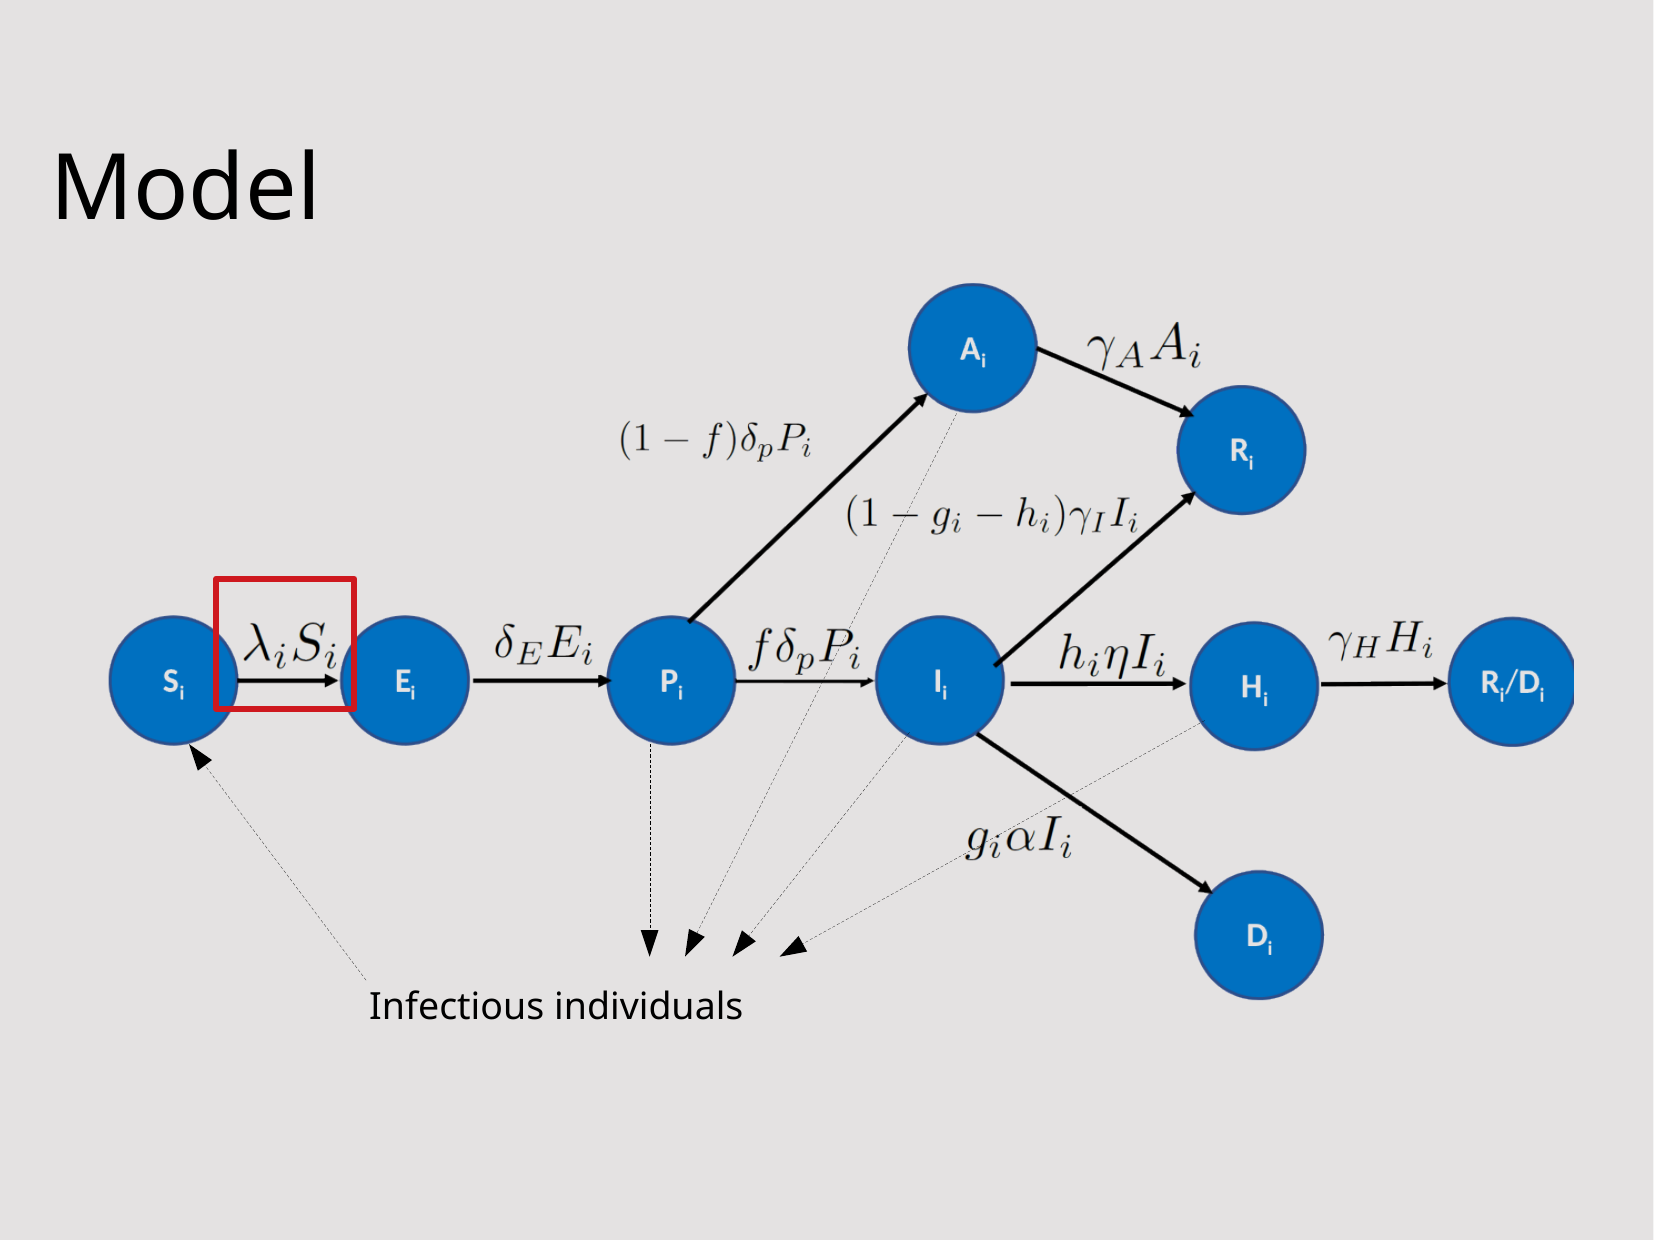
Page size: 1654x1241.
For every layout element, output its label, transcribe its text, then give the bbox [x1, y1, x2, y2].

picture [94, 264, 1574, 1096]
text_box Infectious individuals [354, 972, 807, 1040]
text_box Model [35, 114, 611, 237]
